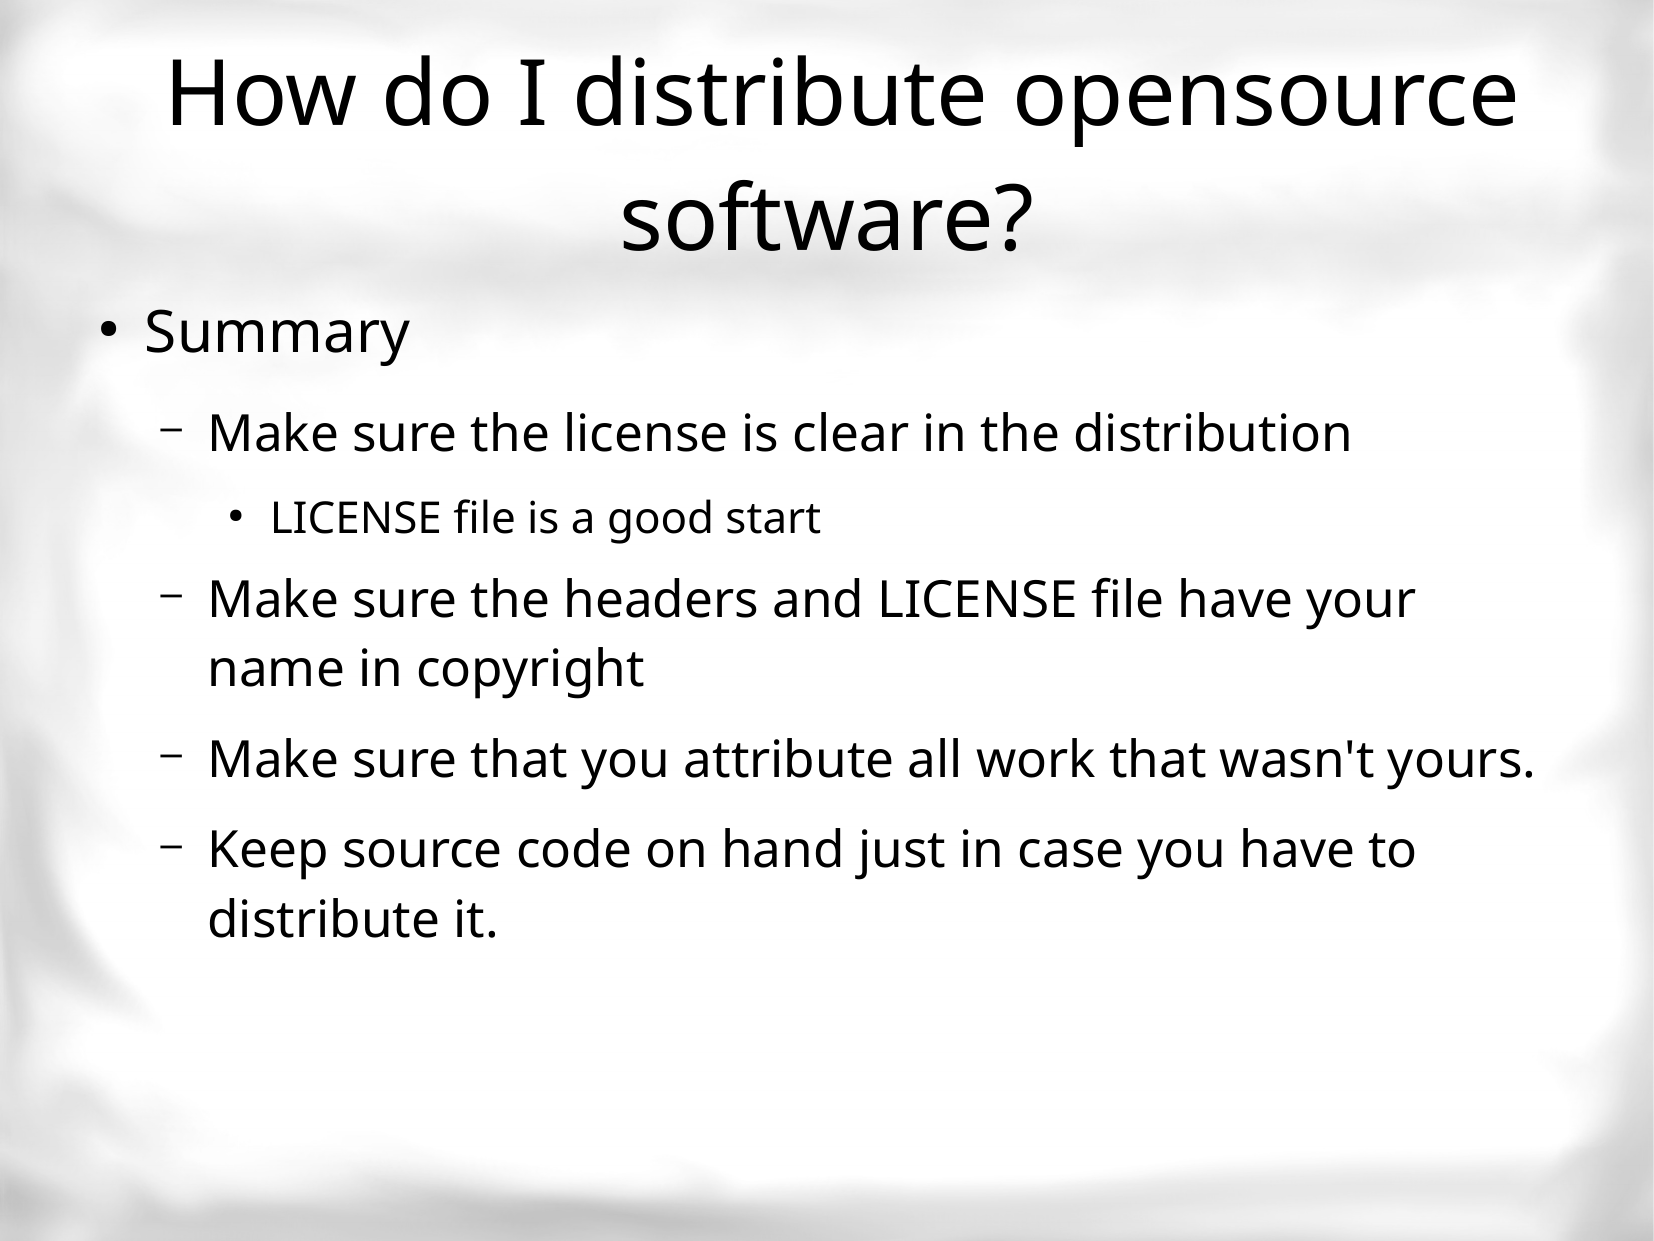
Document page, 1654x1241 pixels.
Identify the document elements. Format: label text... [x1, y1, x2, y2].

list Summary Make sure the license is clear in the distribution LICENSE file is a good start Make sure the headers and LICENSE file have your name in copyright Make sure that you attribute all work that wasn't yours. Keep source code on hand just in case you have to distribute it. [82, 290, 1538, 1010]
picture [0, 0, 1654, 1241]
title How do I distribute opensource software? [82, 49, 1571, 257]
